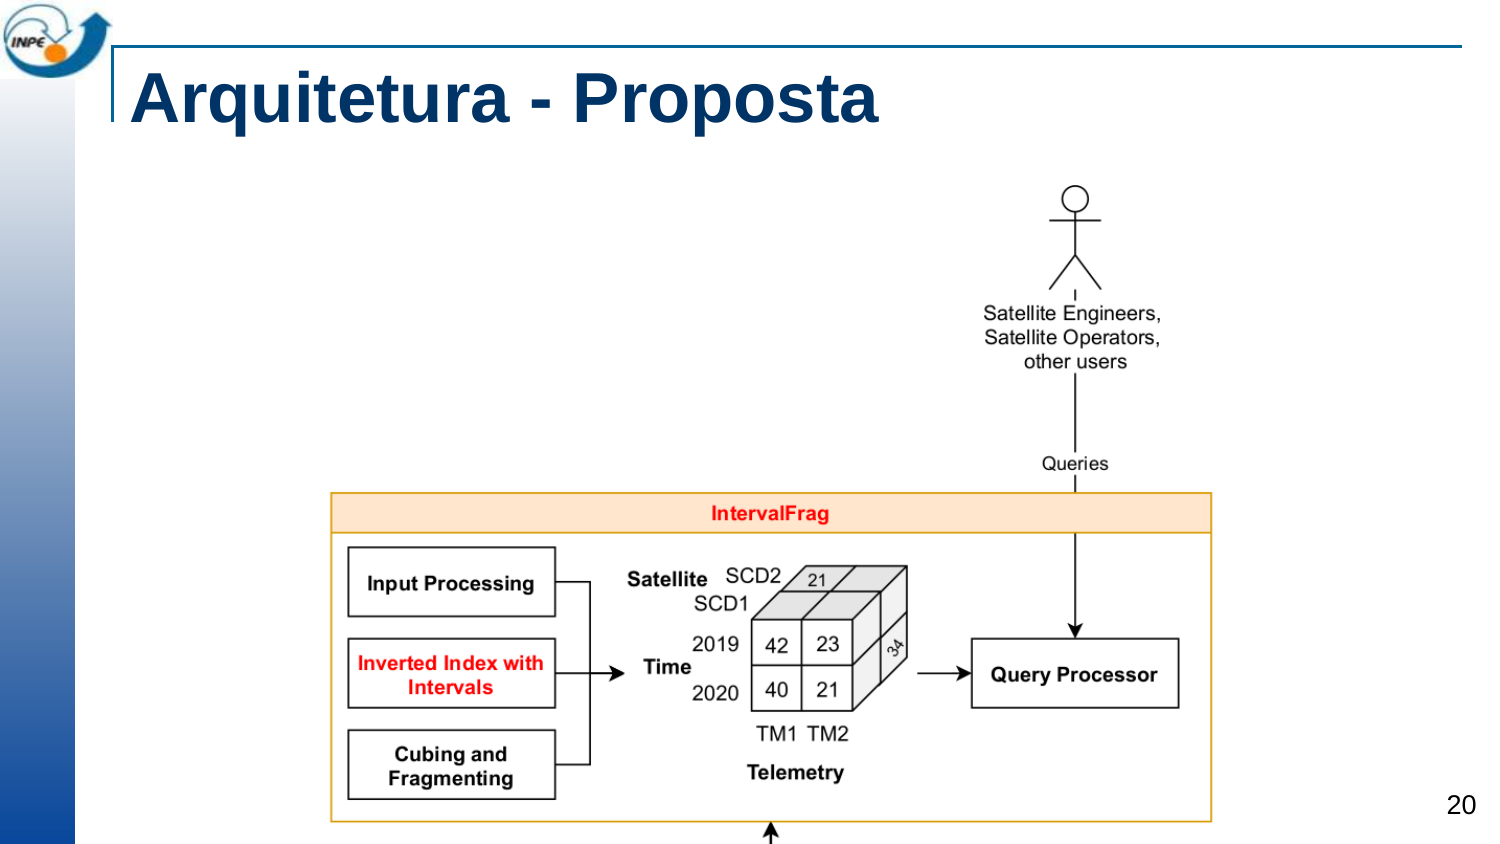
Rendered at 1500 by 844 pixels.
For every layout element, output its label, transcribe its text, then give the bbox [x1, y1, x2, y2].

picture [0, 0, 113, 79]
slide_number <number> [1403, 779, 1494, 844]
picture [249, 185, 1251, 844]
title Arquitetura - Proposta [112, 46, 1450, 141]
